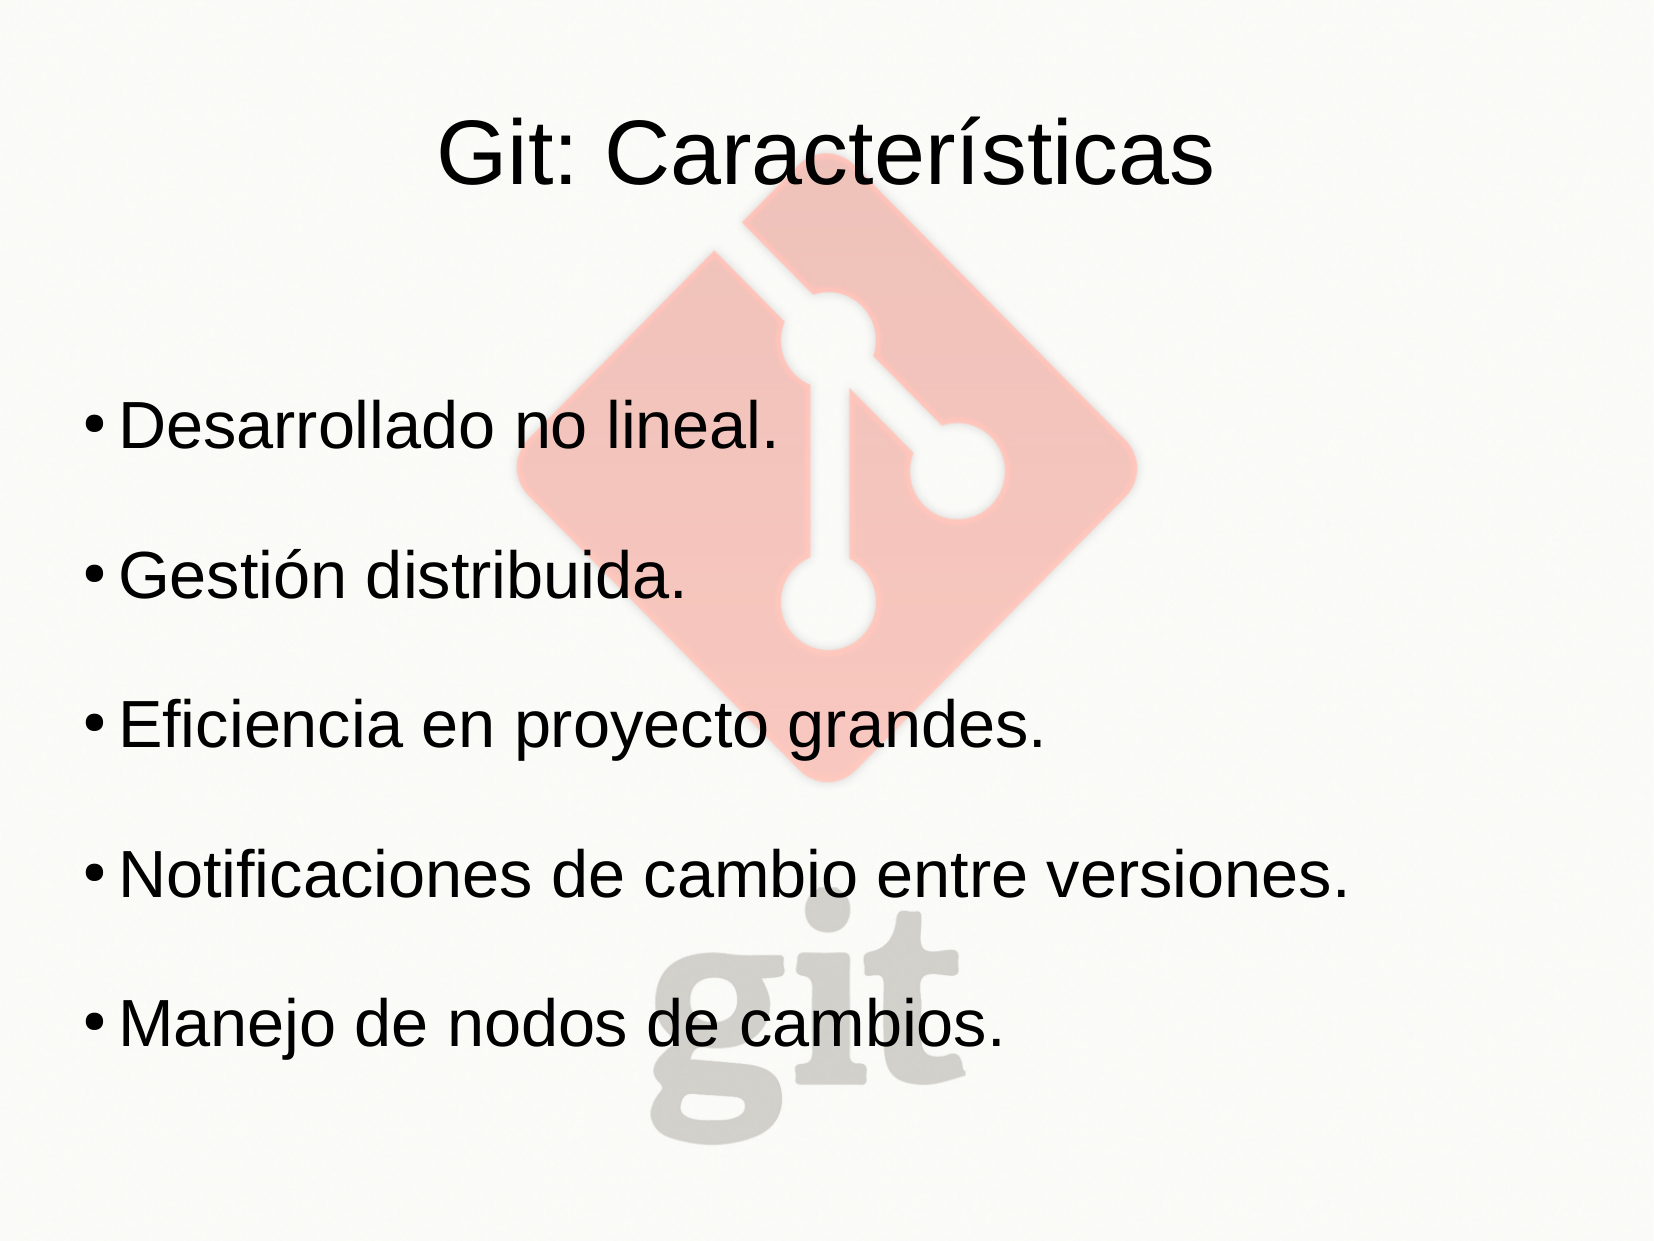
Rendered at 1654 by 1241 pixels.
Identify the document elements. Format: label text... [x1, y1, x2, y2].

picture [0, 0, 1654, 1241]
subtitle Desarrollado no lineal. Gestión distribuida. Eficiencia en proyecto grandes. Notificaciones de cambio entre versiones. Manejo de nodos de cambios. [82, 239, 1571, 1060]
title Git: Características [82, 49, 1571, 239]
